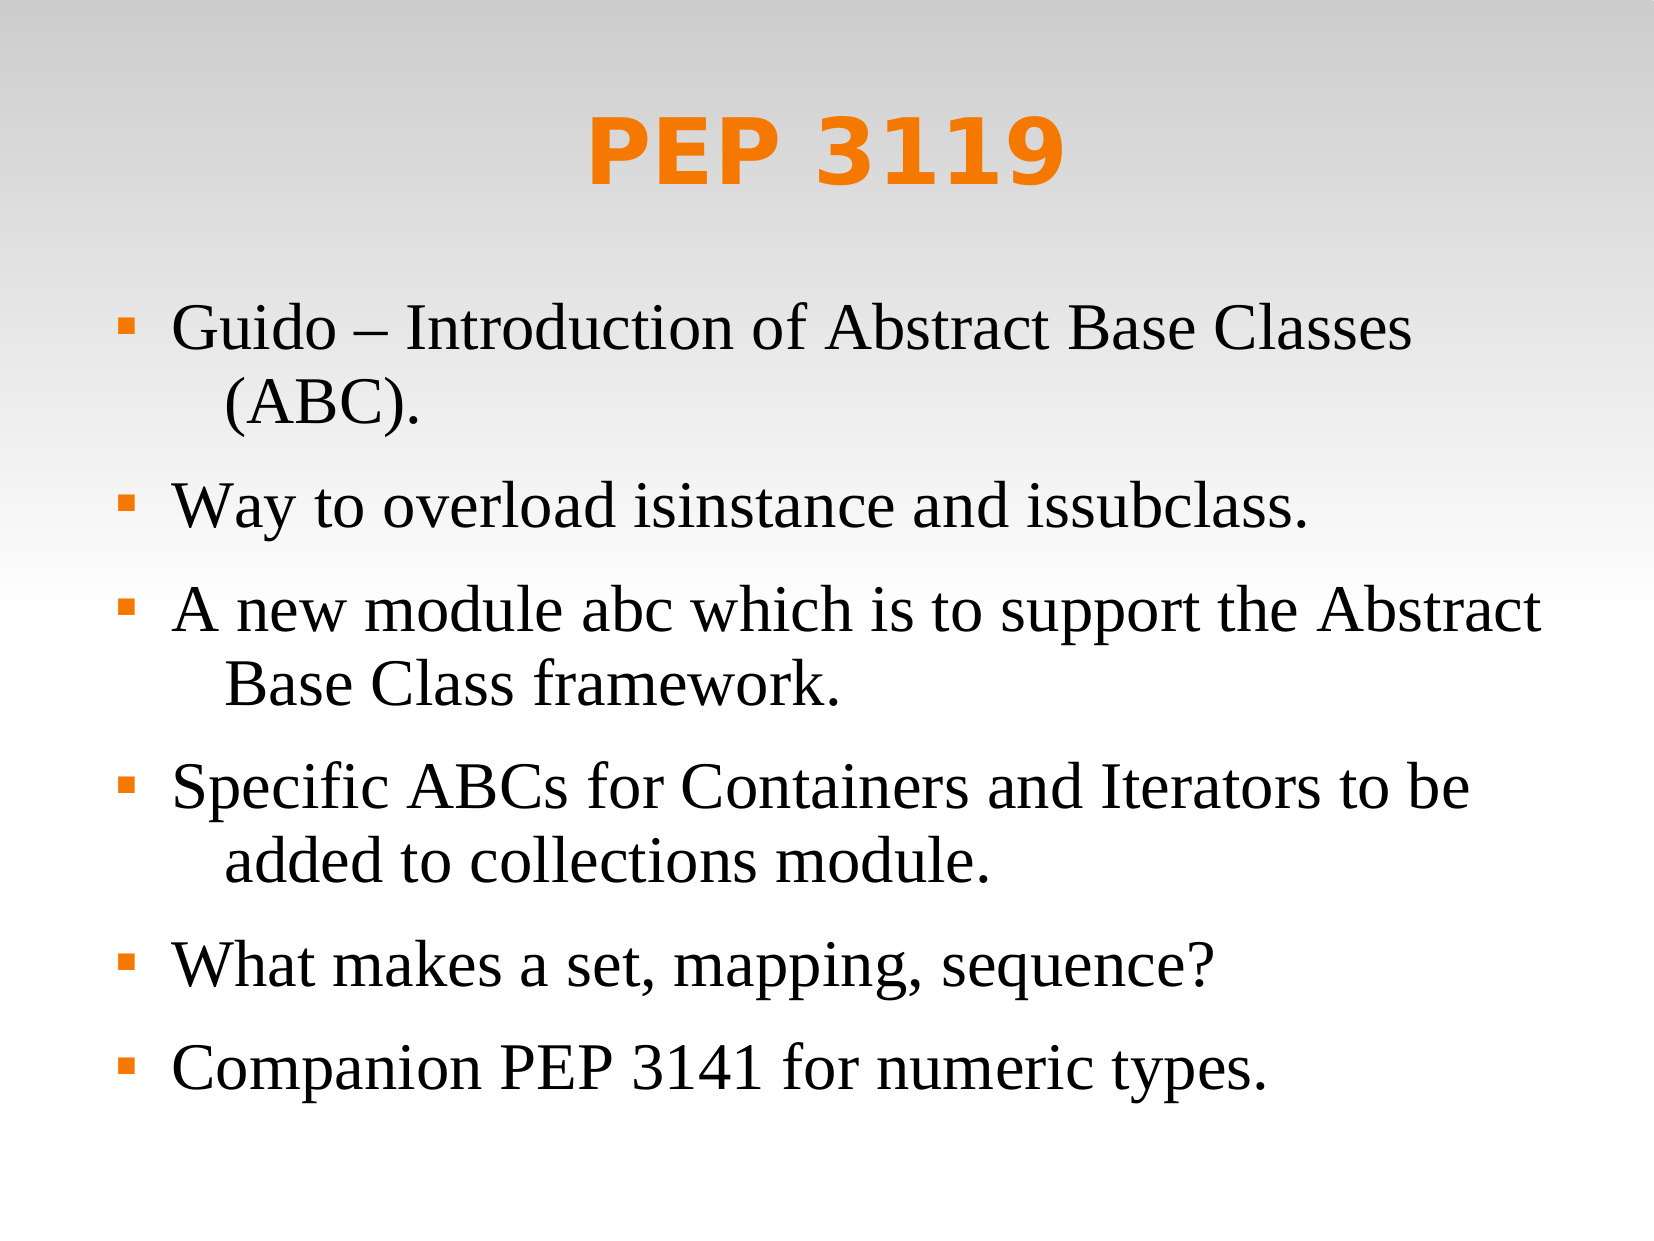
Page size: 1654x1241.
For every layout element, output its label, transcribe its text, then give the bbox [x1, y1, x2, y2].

list Guido – Introduction of Abstract Base Classes (ABC). Way to overload isinstance and issubclass. A new module abc which is to support the Abstract Base Class framework. Specific ABCs for Containers and Iterators to be added to collections module. What makes a set, mapping, sequence? Companion PEP 3141 for numeric types. [82, 290, 1571, 1165]
title PEP 3119 [82, 56, 1571, 250]
